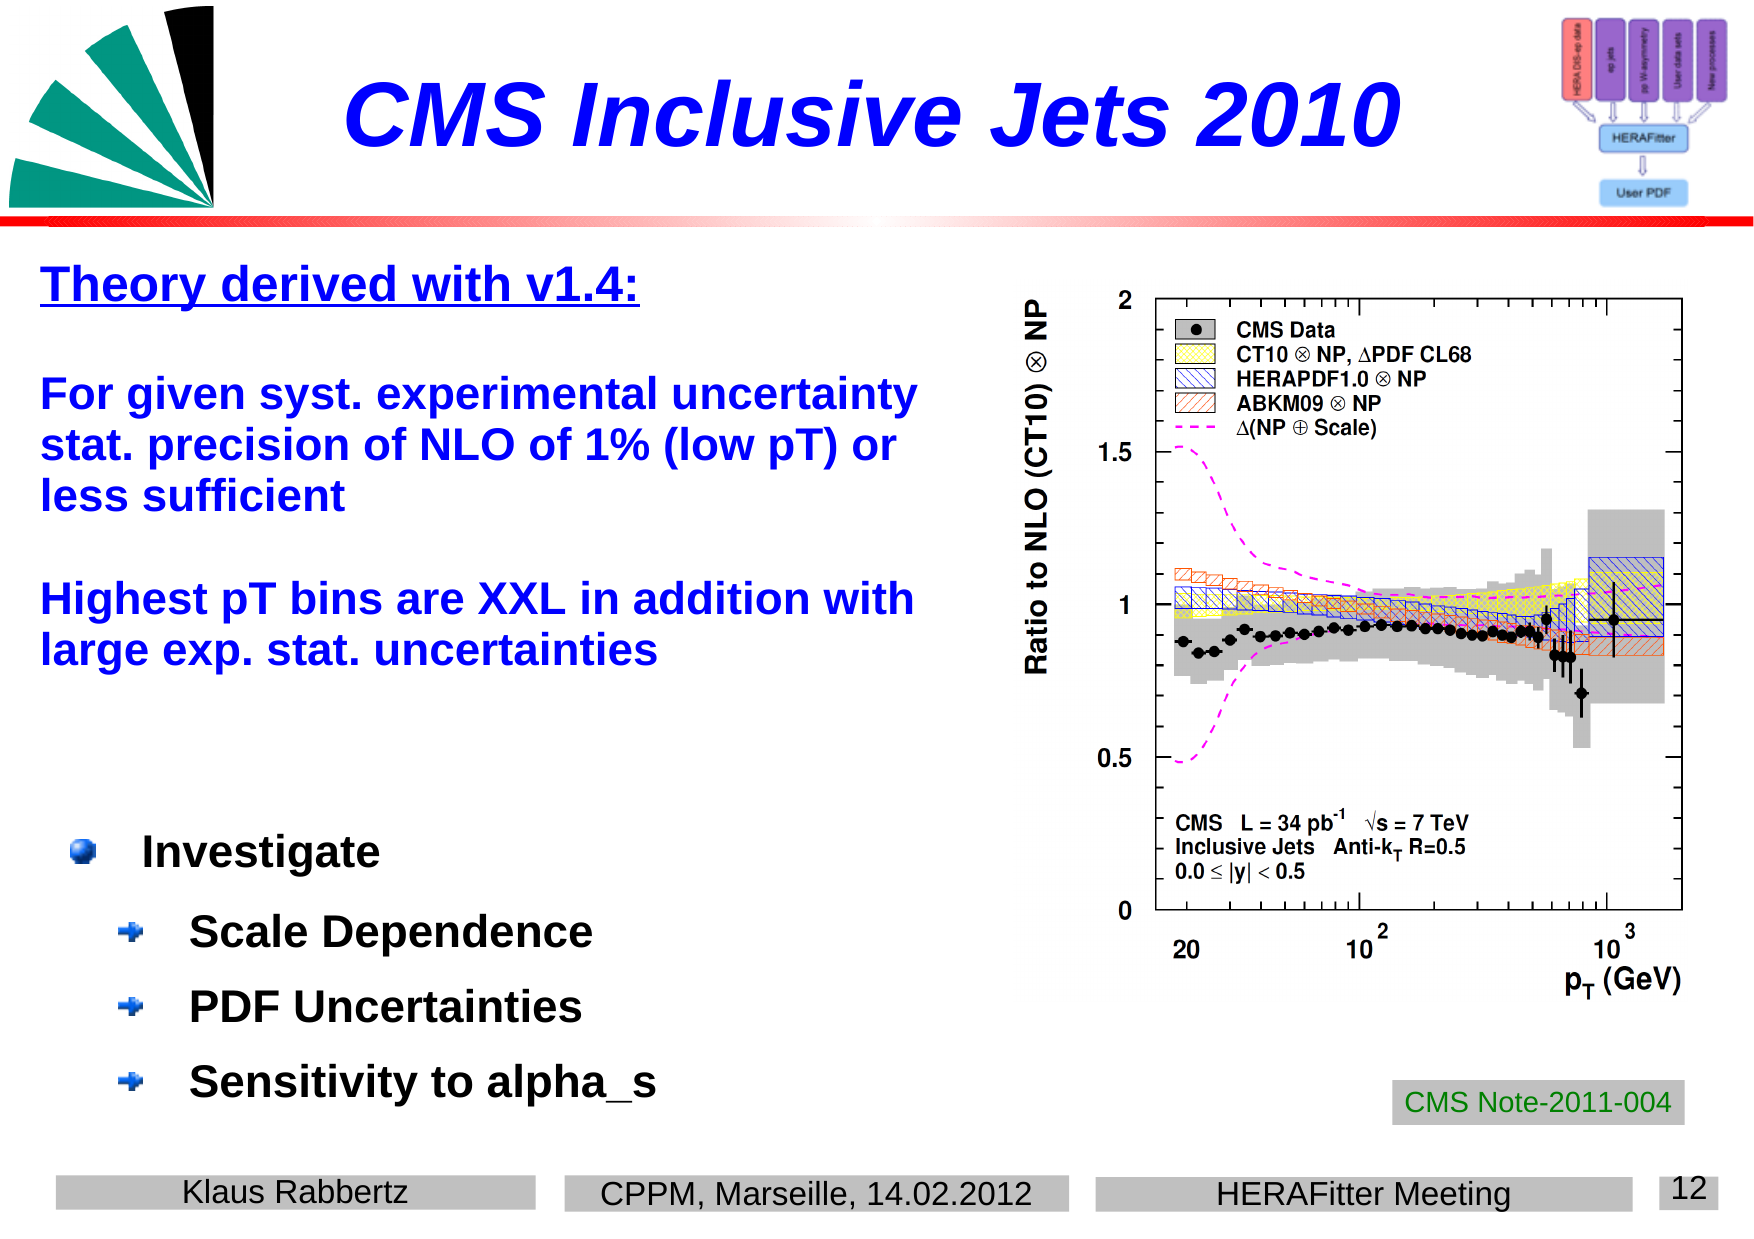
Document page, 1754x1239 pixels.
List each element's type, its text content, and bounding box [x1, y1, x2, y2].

picture [1552, 15, 1736, 211]
picture [1013, 279, 1688, 1002]
text_box CMS Note-2011-004 [1392, 1080, 1685, 1125]
list Investigate Scale Dependence PDF Uncertainties Sensitivity to alpha_s [59, 825, 675, 1185]
text_box Theory derived with v1.4: For given syst. experimental uncertainty stat. precision of NLO of 1% (low pT) or less sufficient Highest pT bins are XXL in addition with large exp. stat. uncertainties [28, 250, 930, 733]
picture [9, 6, 214, 210]
title CMS Inclusive Jets 2010 [220, 16, 1525, 213]
